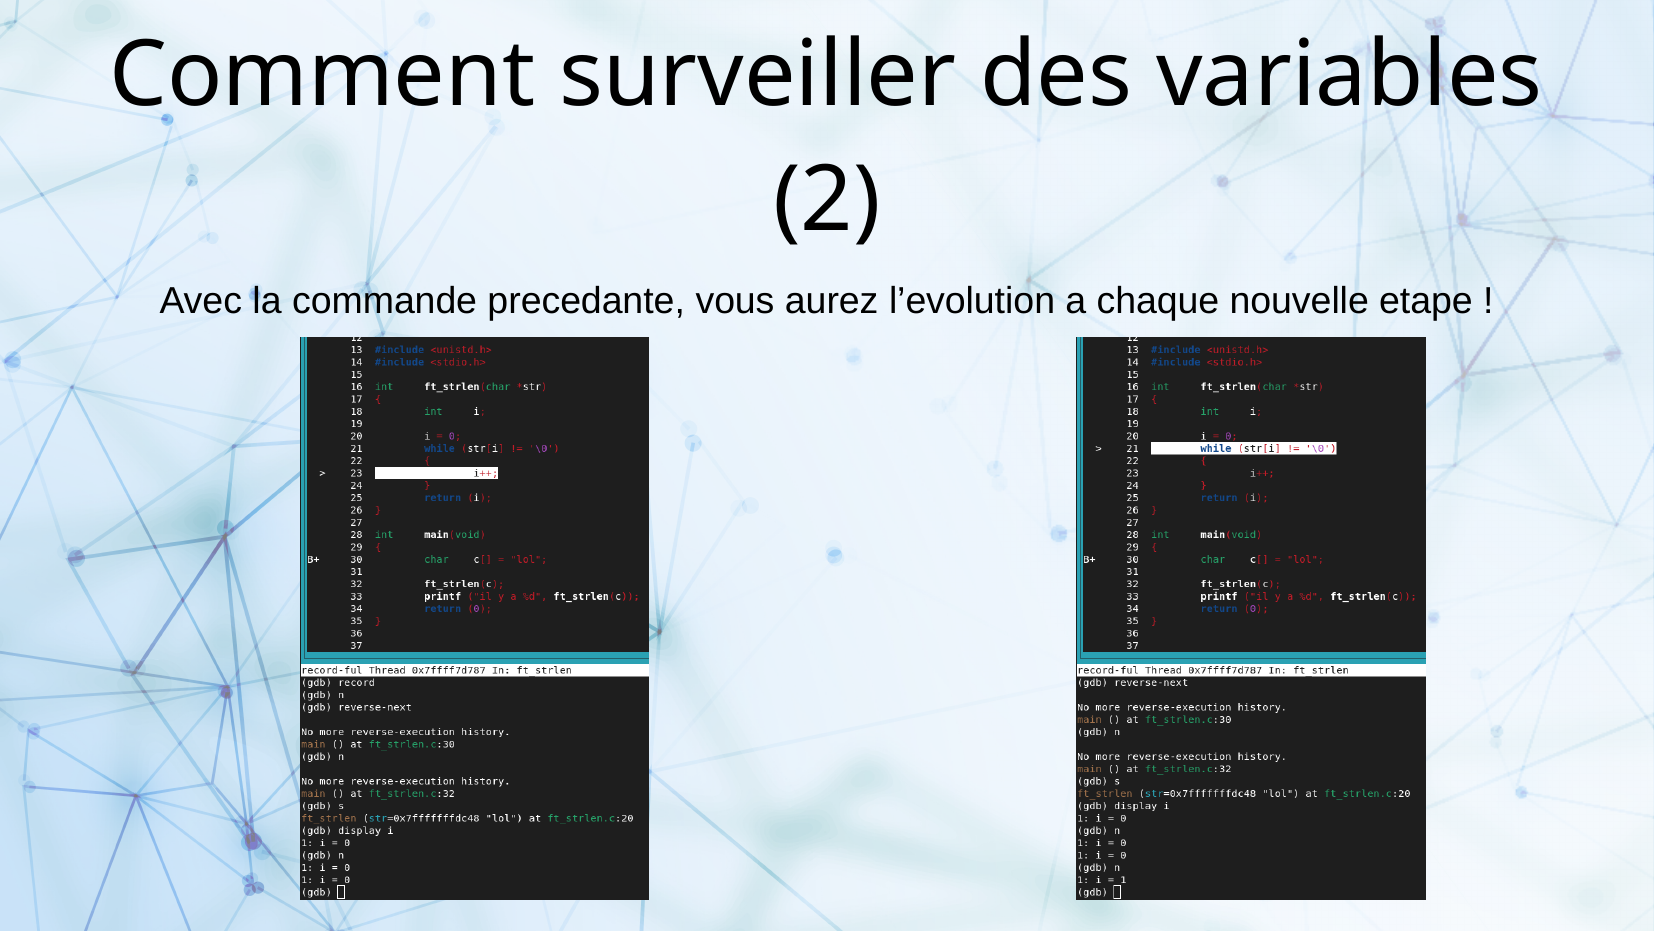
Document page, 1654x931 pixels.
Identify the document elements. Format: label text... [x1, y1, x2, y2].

picture [0, 0, 1654, 931]
title Comment surveiller des variables (2) [82, 22, 1571, 217]
subtitle Avec la commande precedante, vous aurez l’evolution a chaque nouvelle etape ! [82, 217, 1571, 758]
